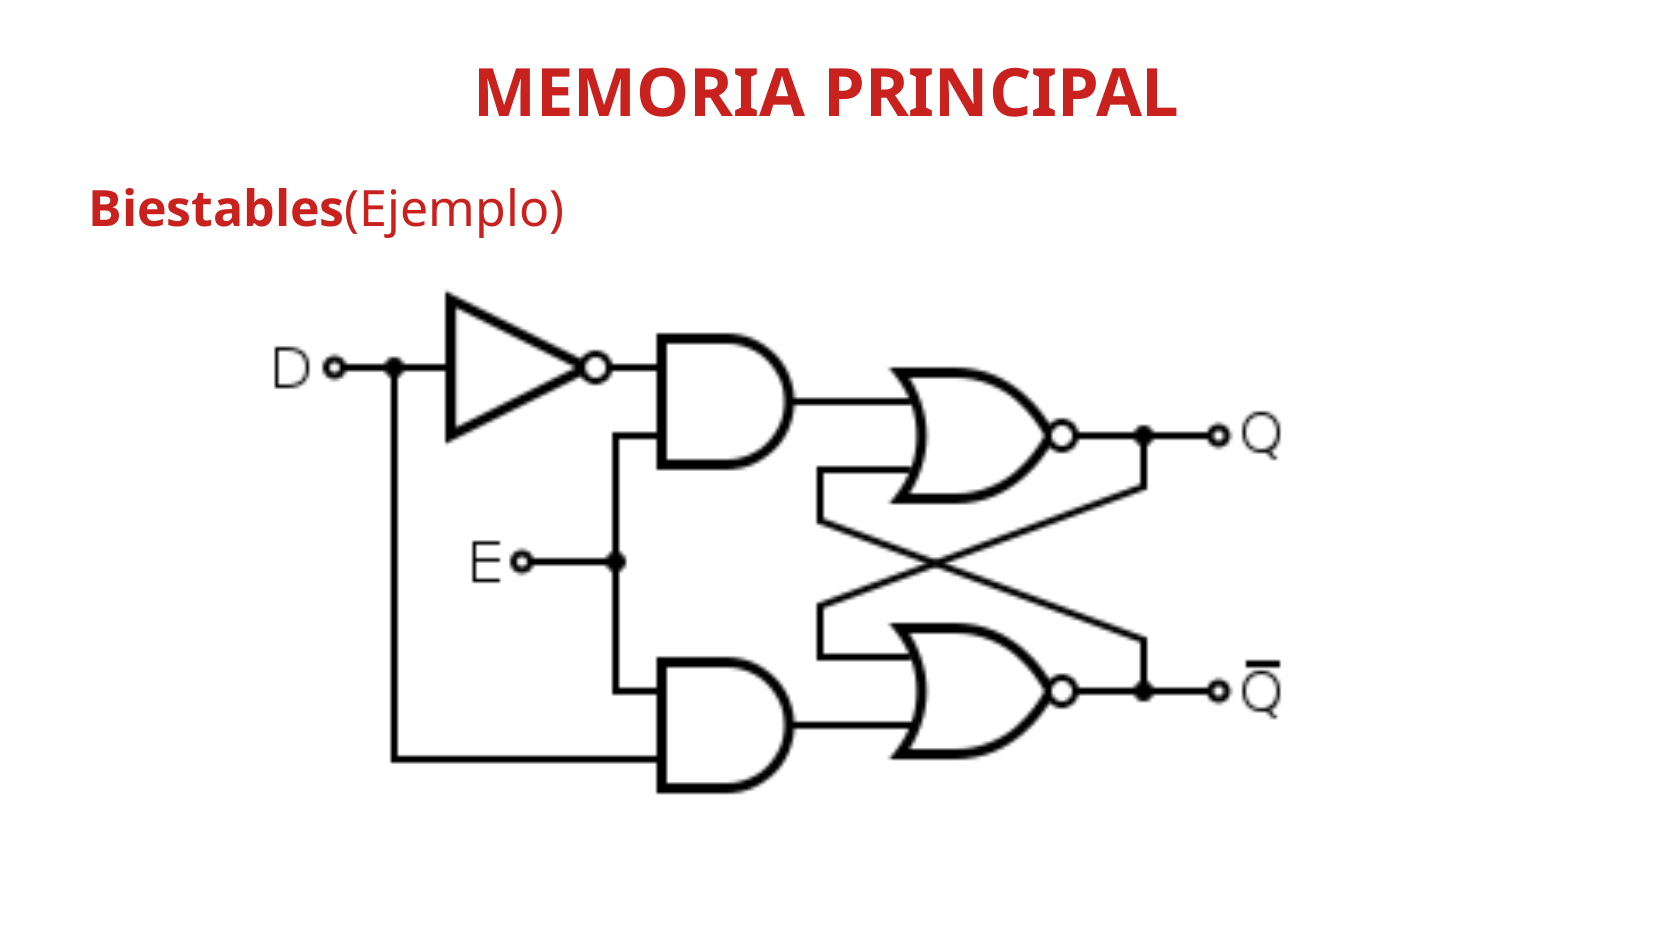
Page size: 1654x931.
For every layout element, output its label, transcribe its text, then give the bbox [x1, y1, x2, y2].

title MEMORIA PRINCIPAL [82, 37, 1571, 148]
subtitle Biestables(Ejemplo) [88, 177, 1577, 857]
picture [266, 287, 1288, 798]
